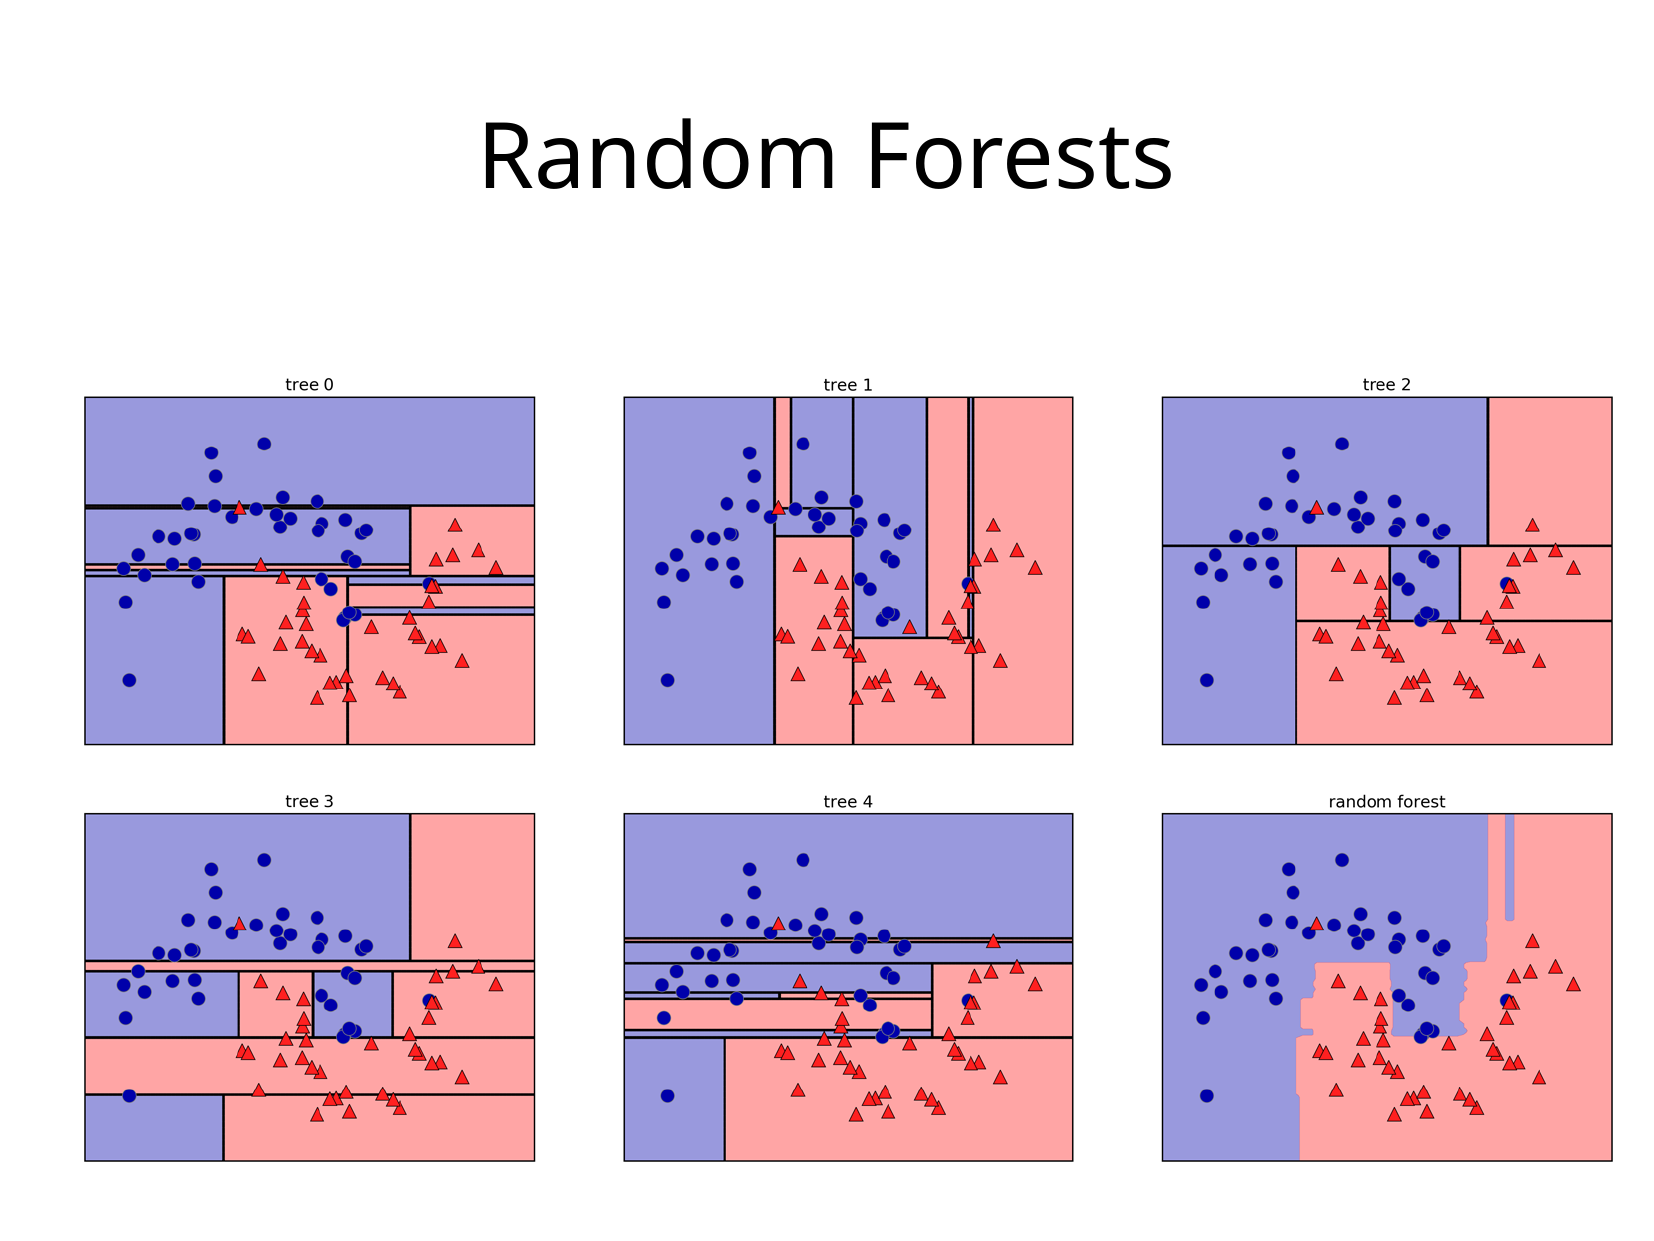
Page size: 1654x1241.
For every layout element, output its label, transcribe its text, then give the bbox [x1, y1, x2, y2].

title Random Forests [82, 49, 1571, 257]
picture [75, 368, 1621, 1171]
